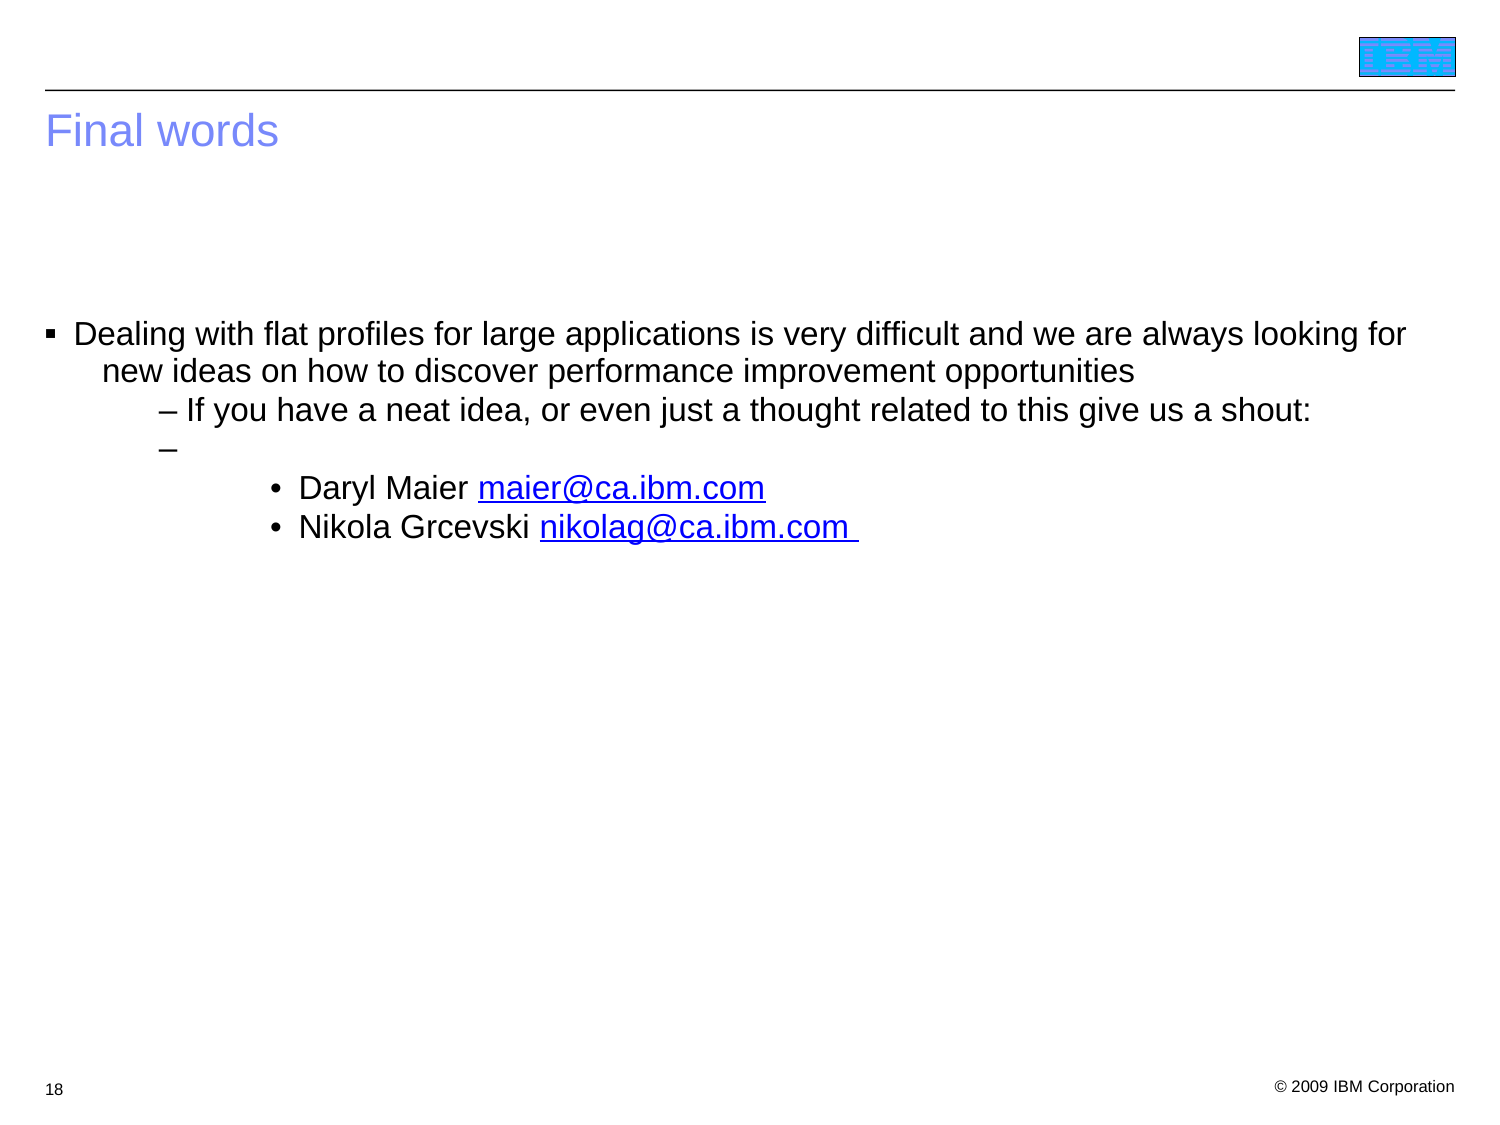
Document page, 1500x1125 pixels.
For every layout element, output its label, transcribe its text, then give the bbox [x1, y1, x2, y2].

title Final words [30, 97, 1456, 218]
text_box [412, 356, 649, 413]
list Dealing with flat profiles for large applications is very difficult and we are always looking for new ideas on how to discover performance improvement opportunities If you have a neat idea, or even just a thought related to this give us a shout: Daryl Maier maier@ca.ibm.com Nikola Grcevski nikolag@ca.ibm.com [30, 307, 1456, 1058]
